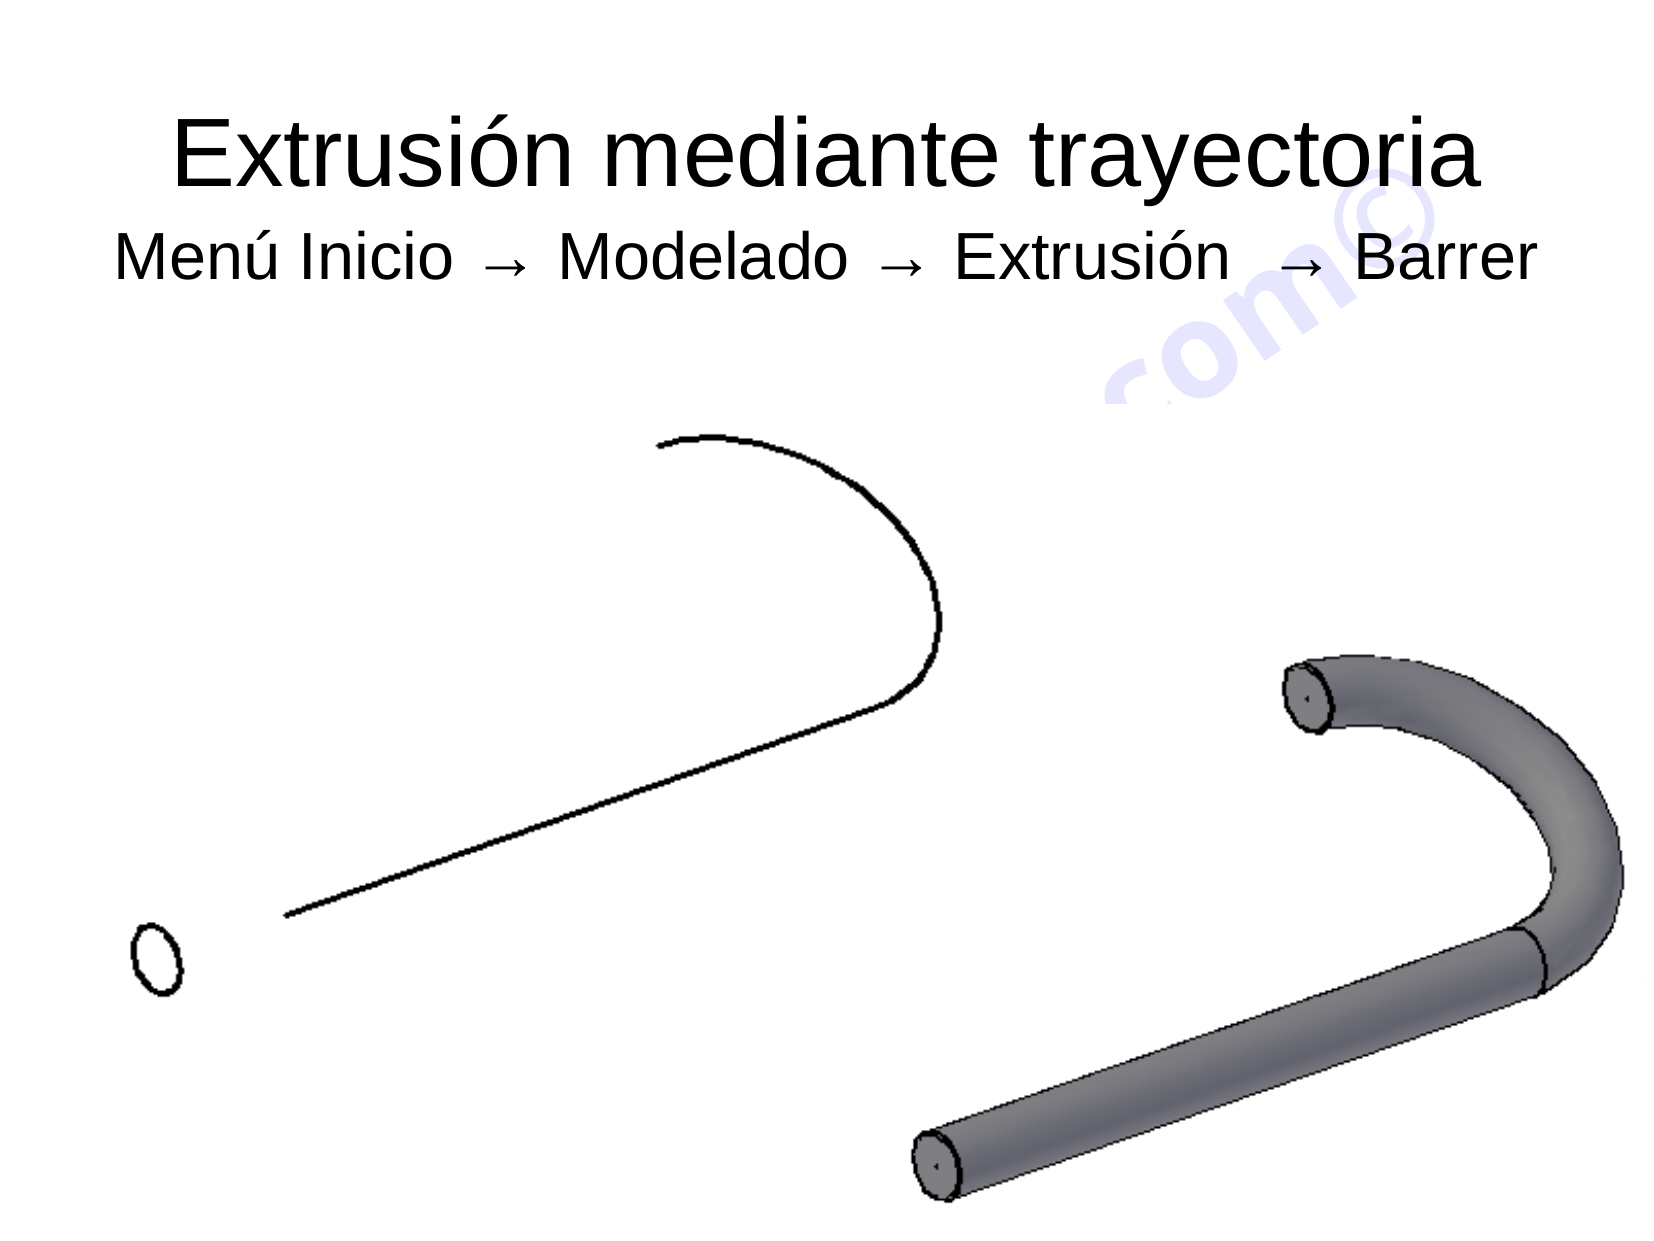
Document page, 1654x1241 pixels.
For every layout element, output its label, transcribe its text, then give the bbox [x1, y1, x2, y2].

title Extrusión mediante trayectoria [82, 56, 1571, 210]
subtitle Menú Inicio → Modelado → Extrusión → Barrer [82, 210, 1571, 304]
picture [88, 404, 1654, 1230]
